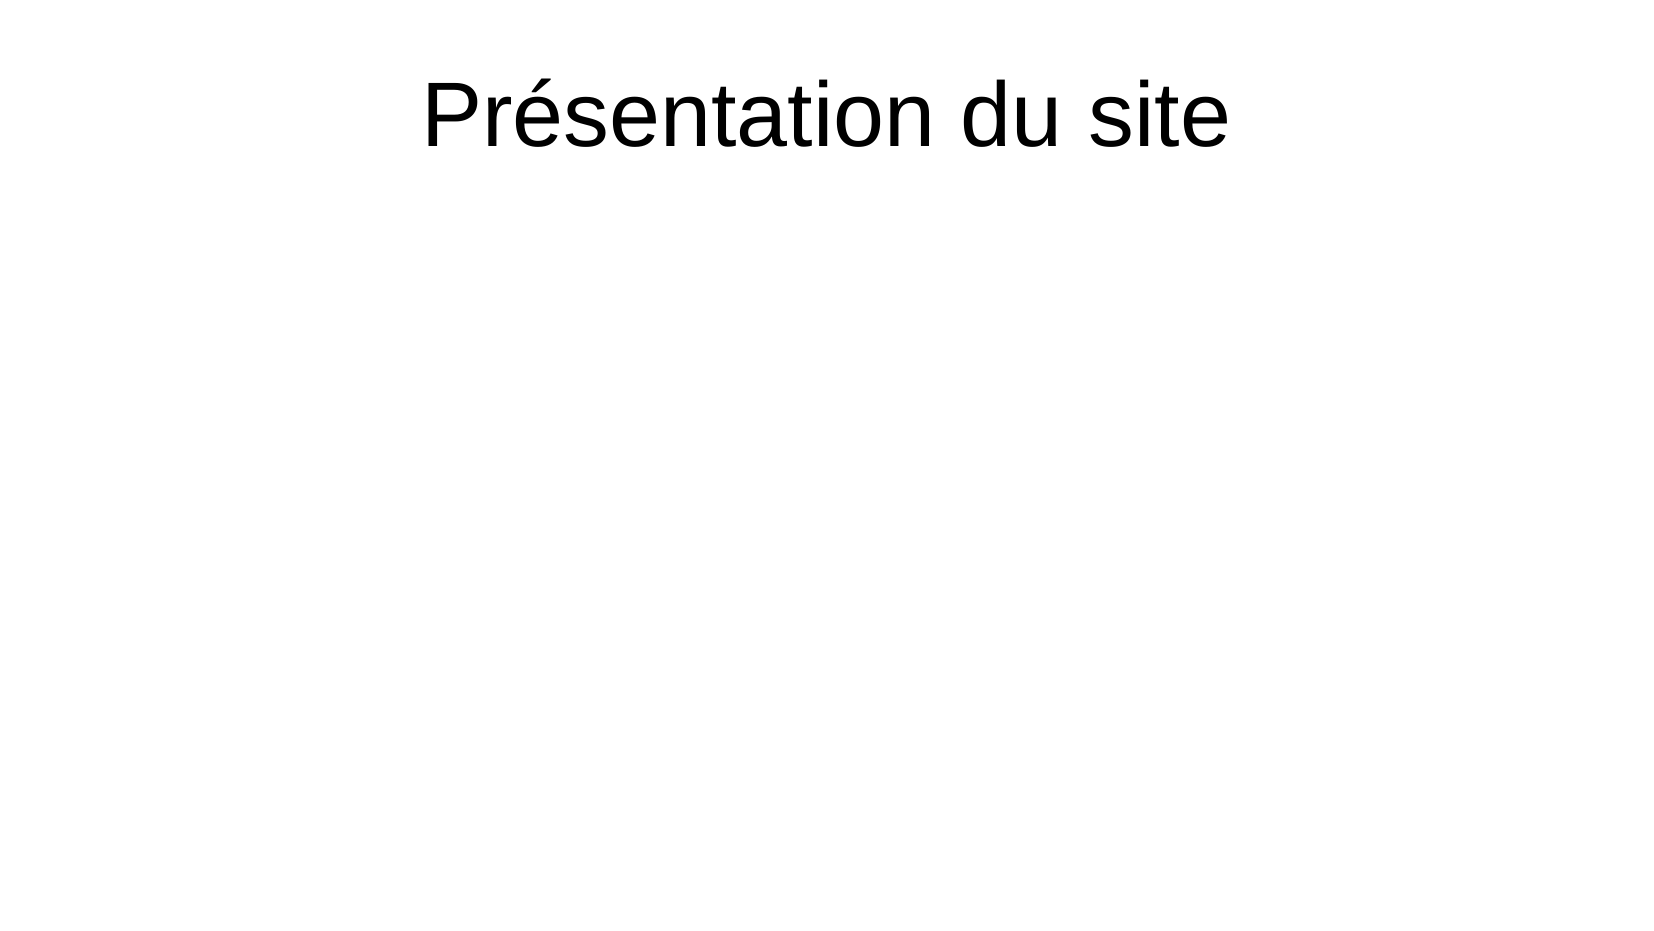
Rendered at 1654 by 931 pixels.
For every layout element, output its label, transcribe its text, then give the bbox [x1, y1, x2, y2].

title Présentation du site [82, 37, 1571, 193]
